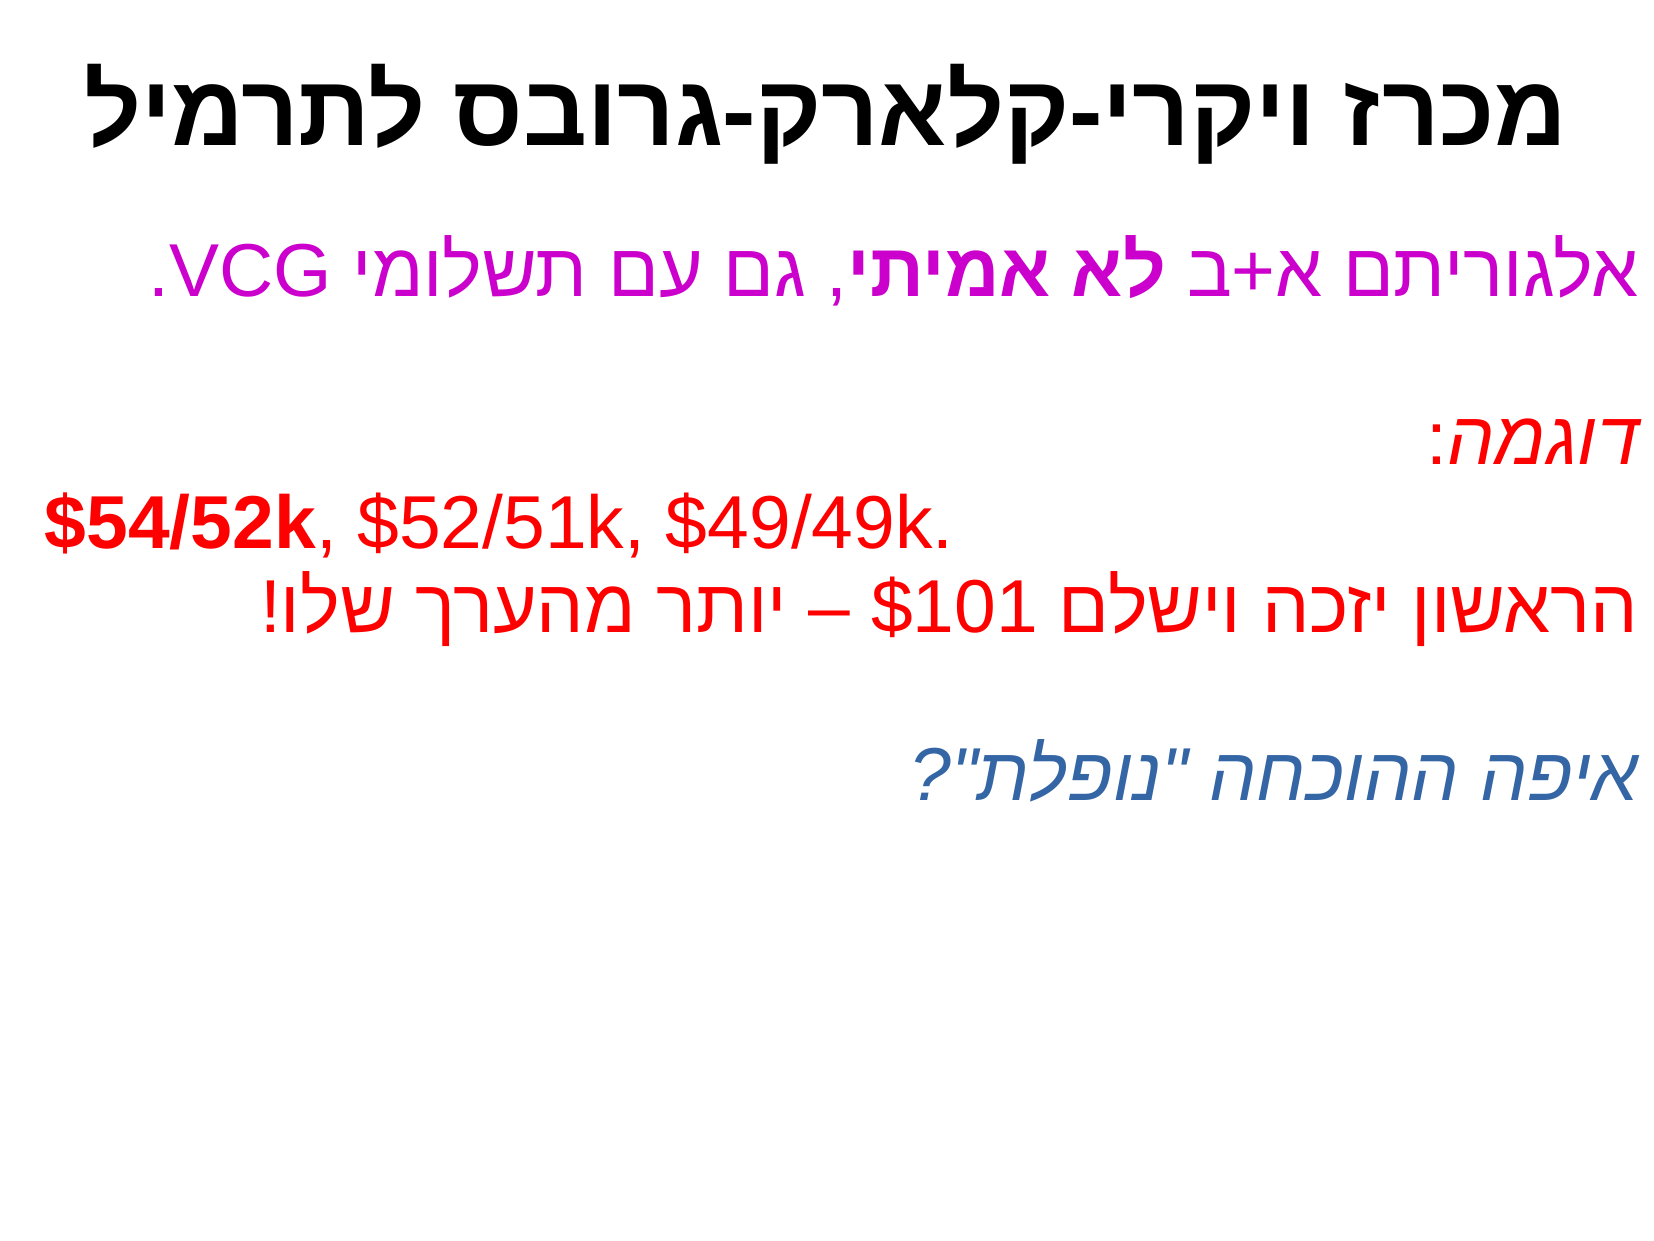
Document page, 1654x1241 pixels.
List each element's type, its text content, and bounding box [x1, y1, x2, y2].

title מכרז ויקרי-קלארק-גרובס לתרמיל [0, 0, 1654, 223]
text_box אלגוריתם א+ב לא אמיתי, גם עם תשלומי VCG. דוגמה: $54/52k, $52/51k, $49/49k. הראשון יזכה וישלם $101 – יותר מהערך שלו! איפה ההוכחה "נופלת"? [30, 221, 1654, 1241]
